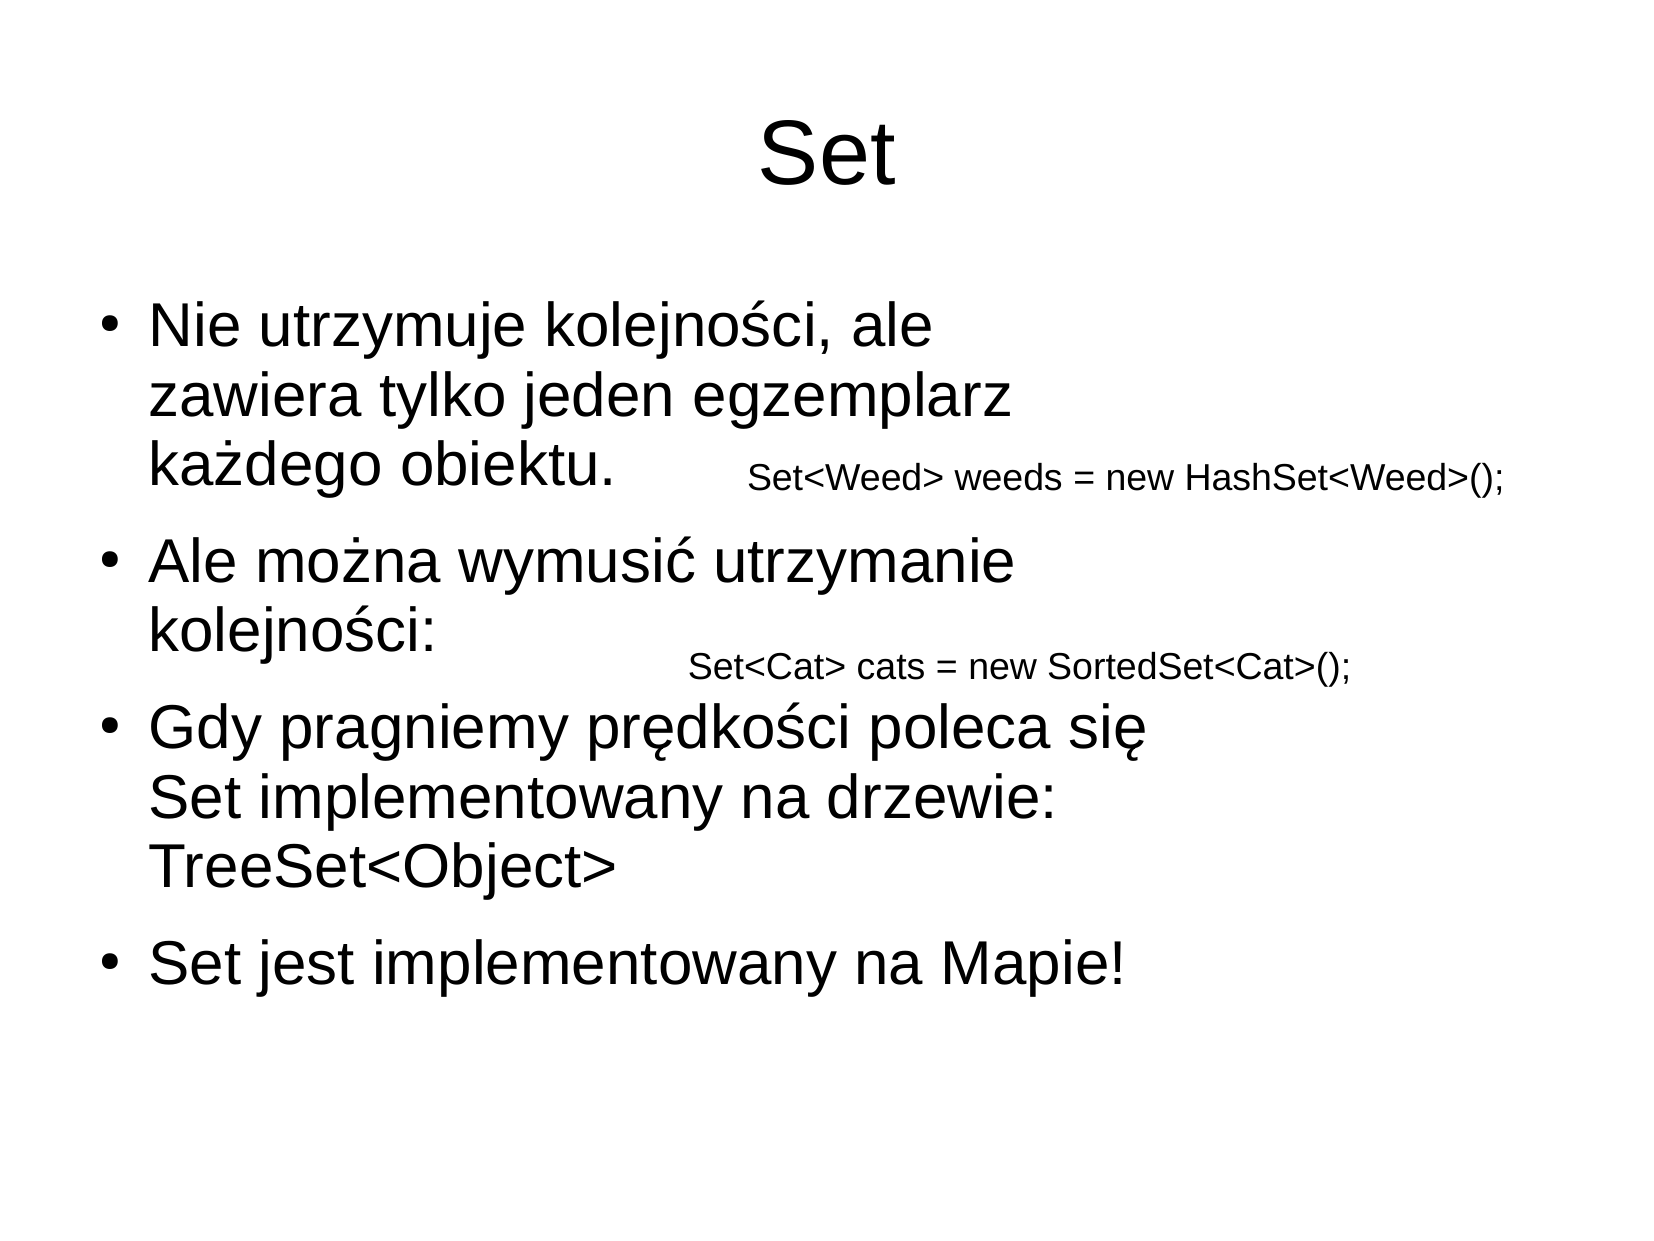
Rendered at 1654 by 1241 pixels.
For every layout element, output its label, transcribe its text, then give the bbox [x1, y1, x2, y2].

list Nie utrzymuje kolejności, ale zawiera tylko jeden egzemplarz każdego obiektu. Ale można wymusić utrzymanie kolejności: Gdy pragniemy prędkości poleca się Set implementowany na drzewie: TreeSet<Object> Set jest implementowany na Mapie! [82, 290, 1158, 1010]
text_box Set<Cat> cats = new SortedSet<Cat>(); [673, 637, 1418, 695]
text_box Set<Weed> weeds = new HashSet<Weed>(); [732, 448, 1548, 506]
title Set [82, 49, 1571, 257]
